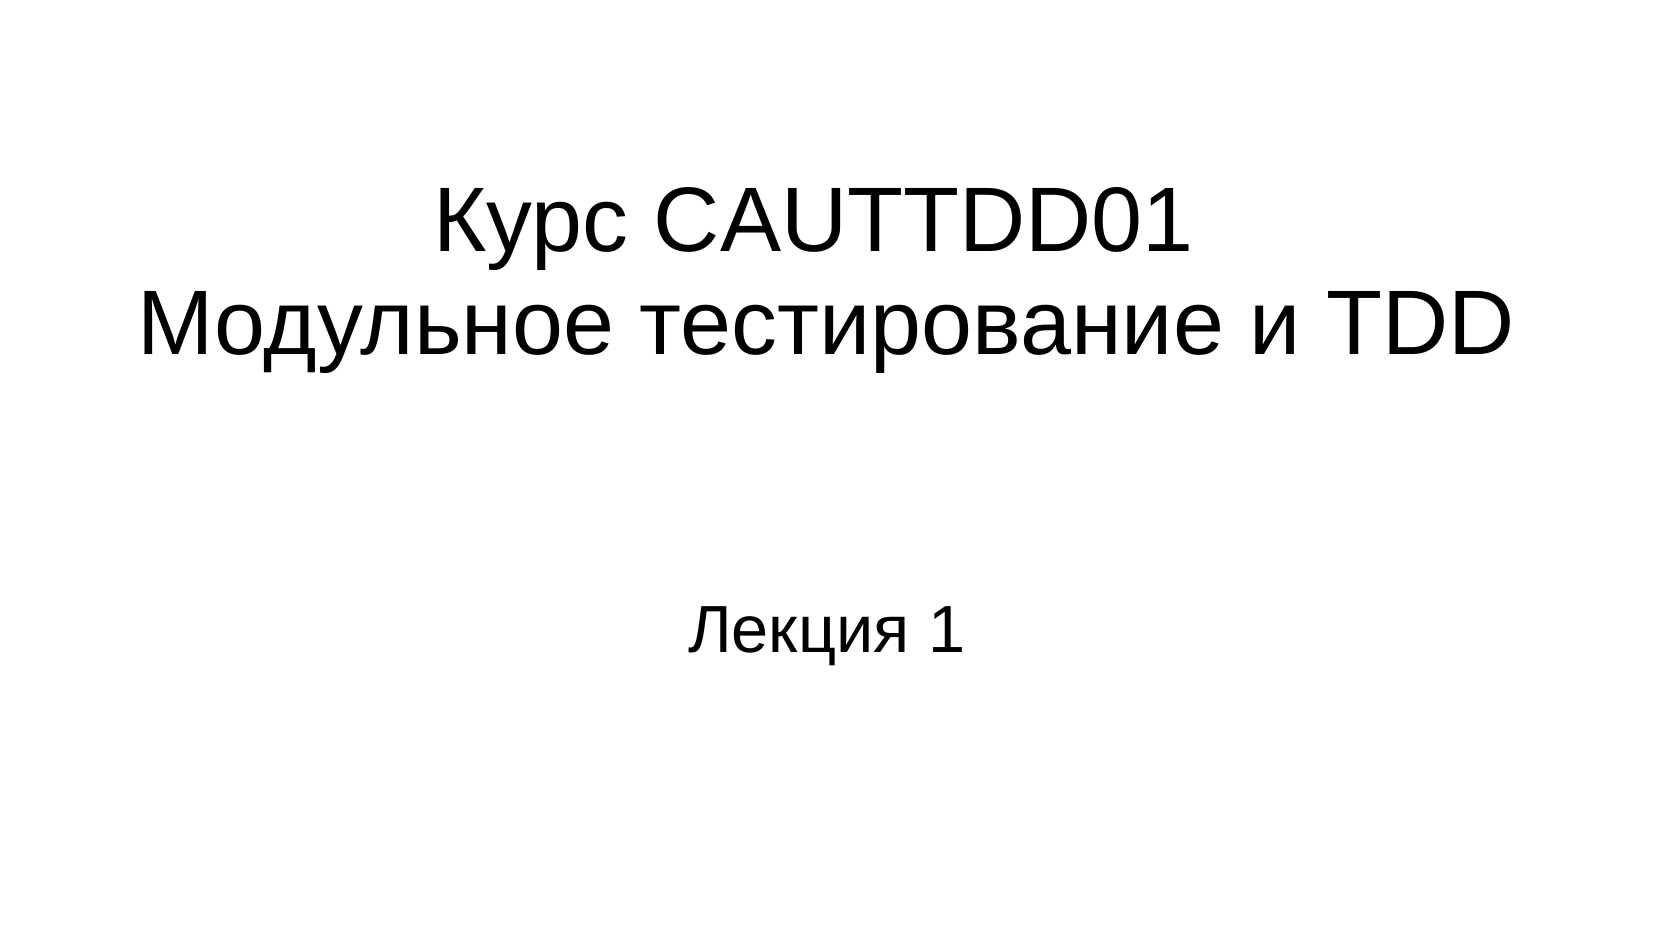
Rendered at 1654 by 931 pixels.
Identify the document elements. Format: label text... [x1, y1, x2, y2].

subtitle Лекция 1 [82, 501, 1571, 758]
title Курс CAUTTDD01 Модульное тестирование и TDD [82, 168, 1571, 374]
